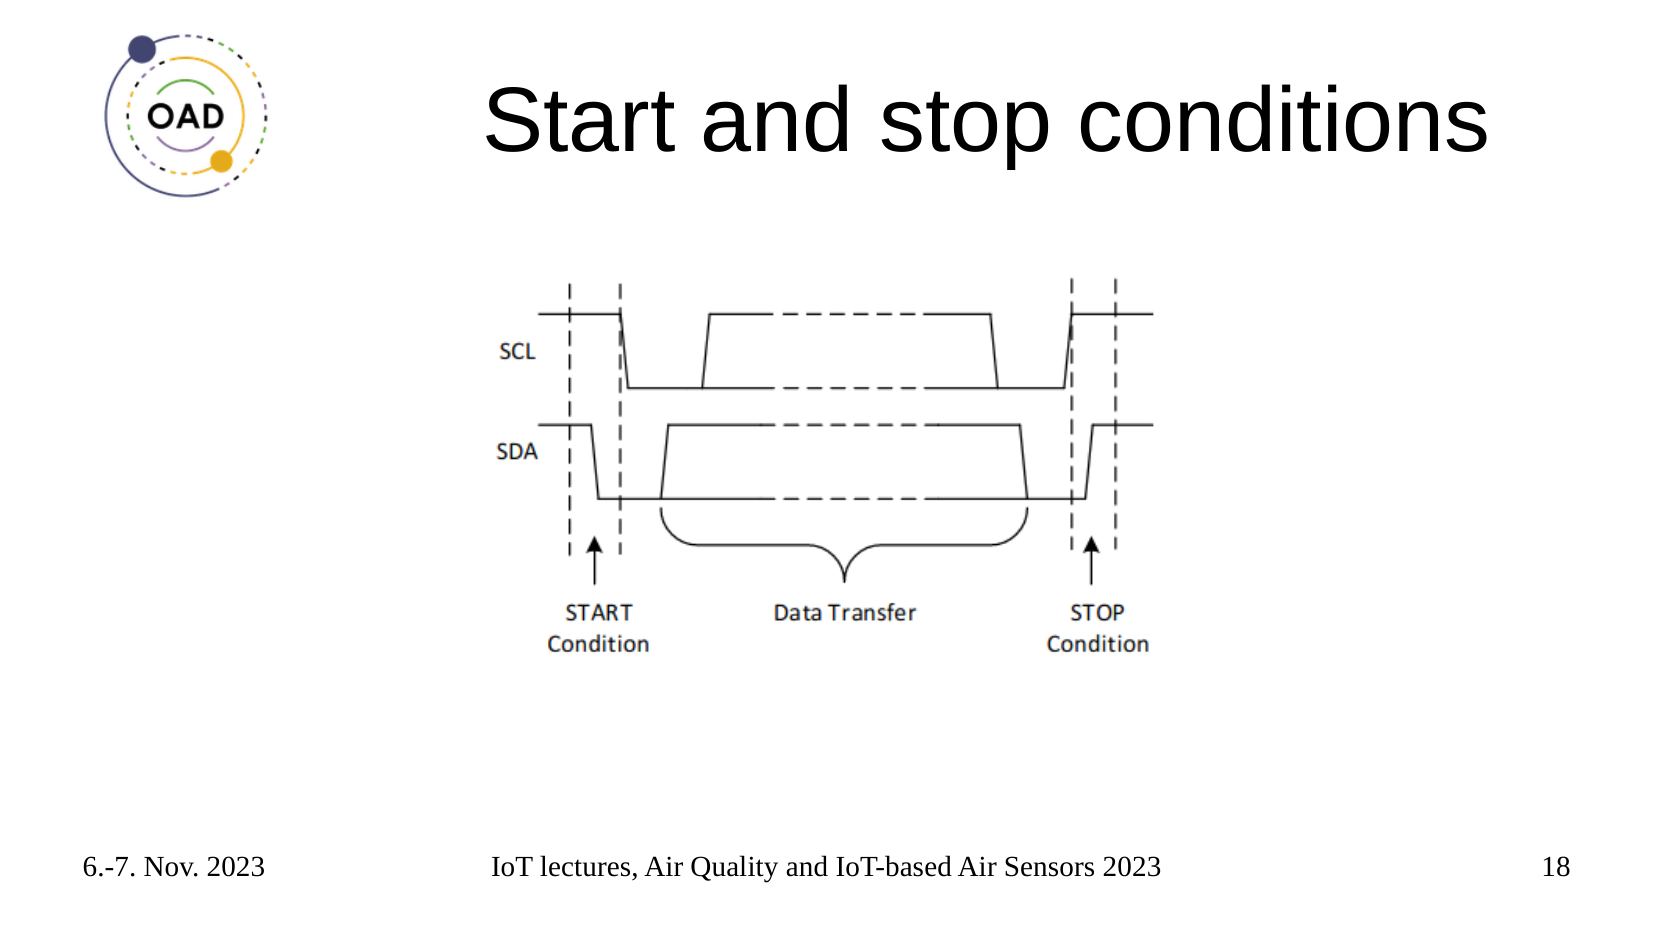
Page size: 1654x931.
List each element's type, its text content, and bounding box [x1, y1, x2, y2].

title Start and stop conditions [403, 37, 1571, 193]
picture [64, 20, 302, 218]
picture [472, 270, 1213, 664]
